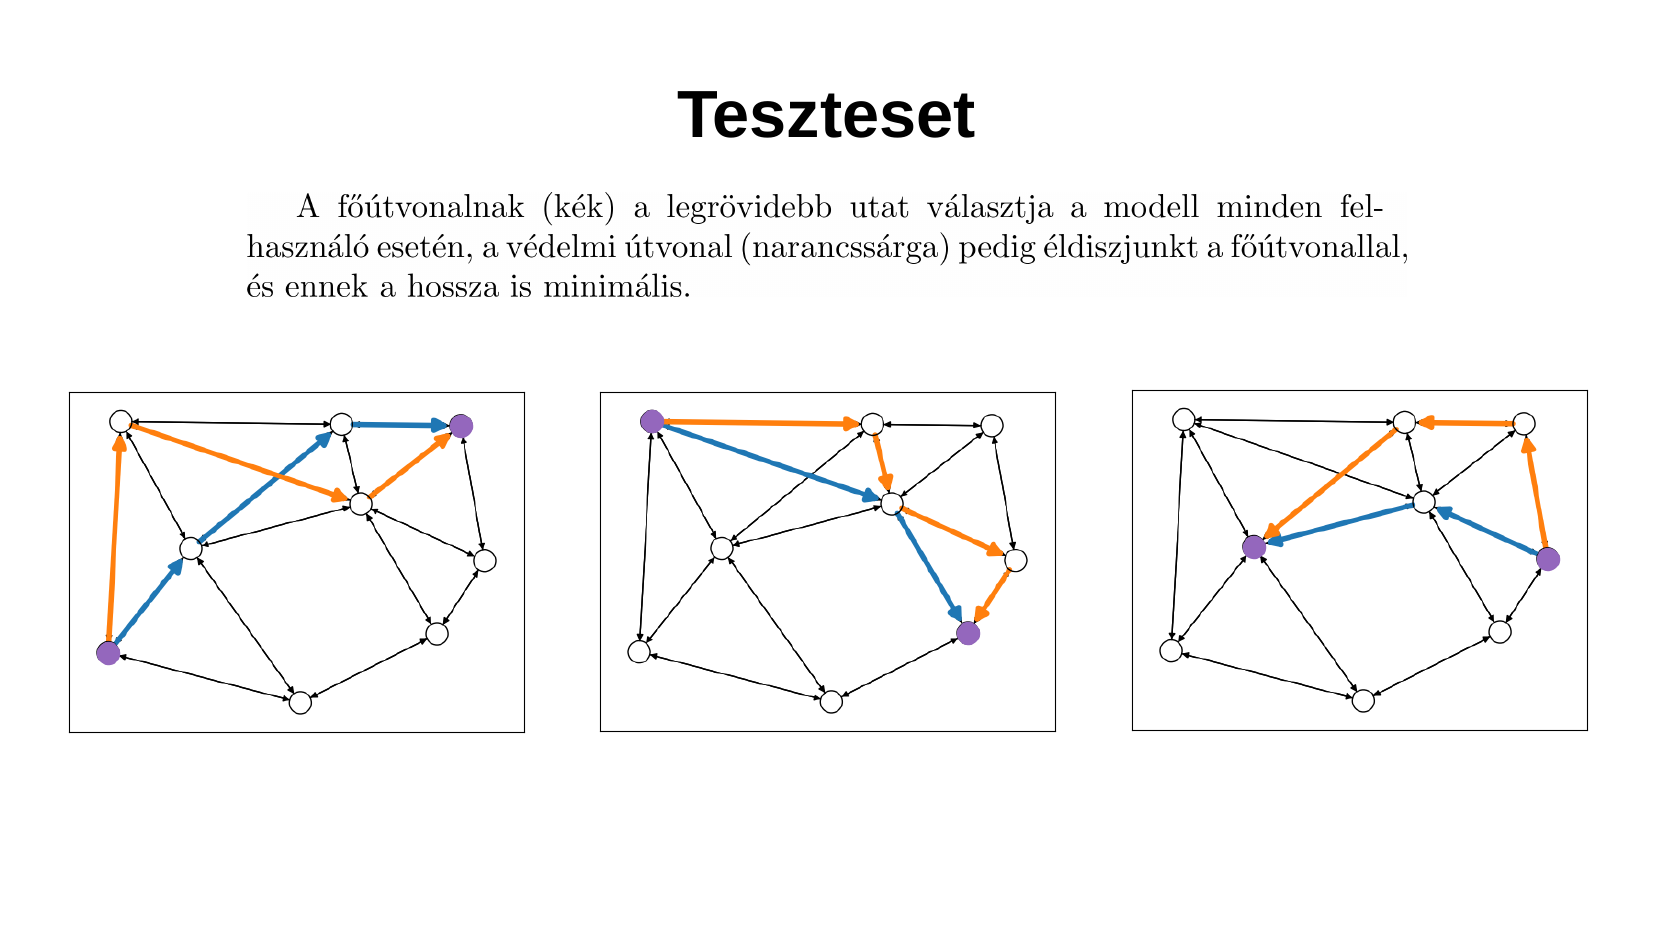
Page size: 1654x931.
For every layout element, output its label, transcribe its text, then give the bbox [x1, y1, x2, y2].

title Teszteset [82, 37, 1571, 193]
picture [59, 383, 532, 741]
picture [247, 192, 1407, 297]
picture [1122, 381, 1595, 739]
picture [590, 383, 1063, 740]
